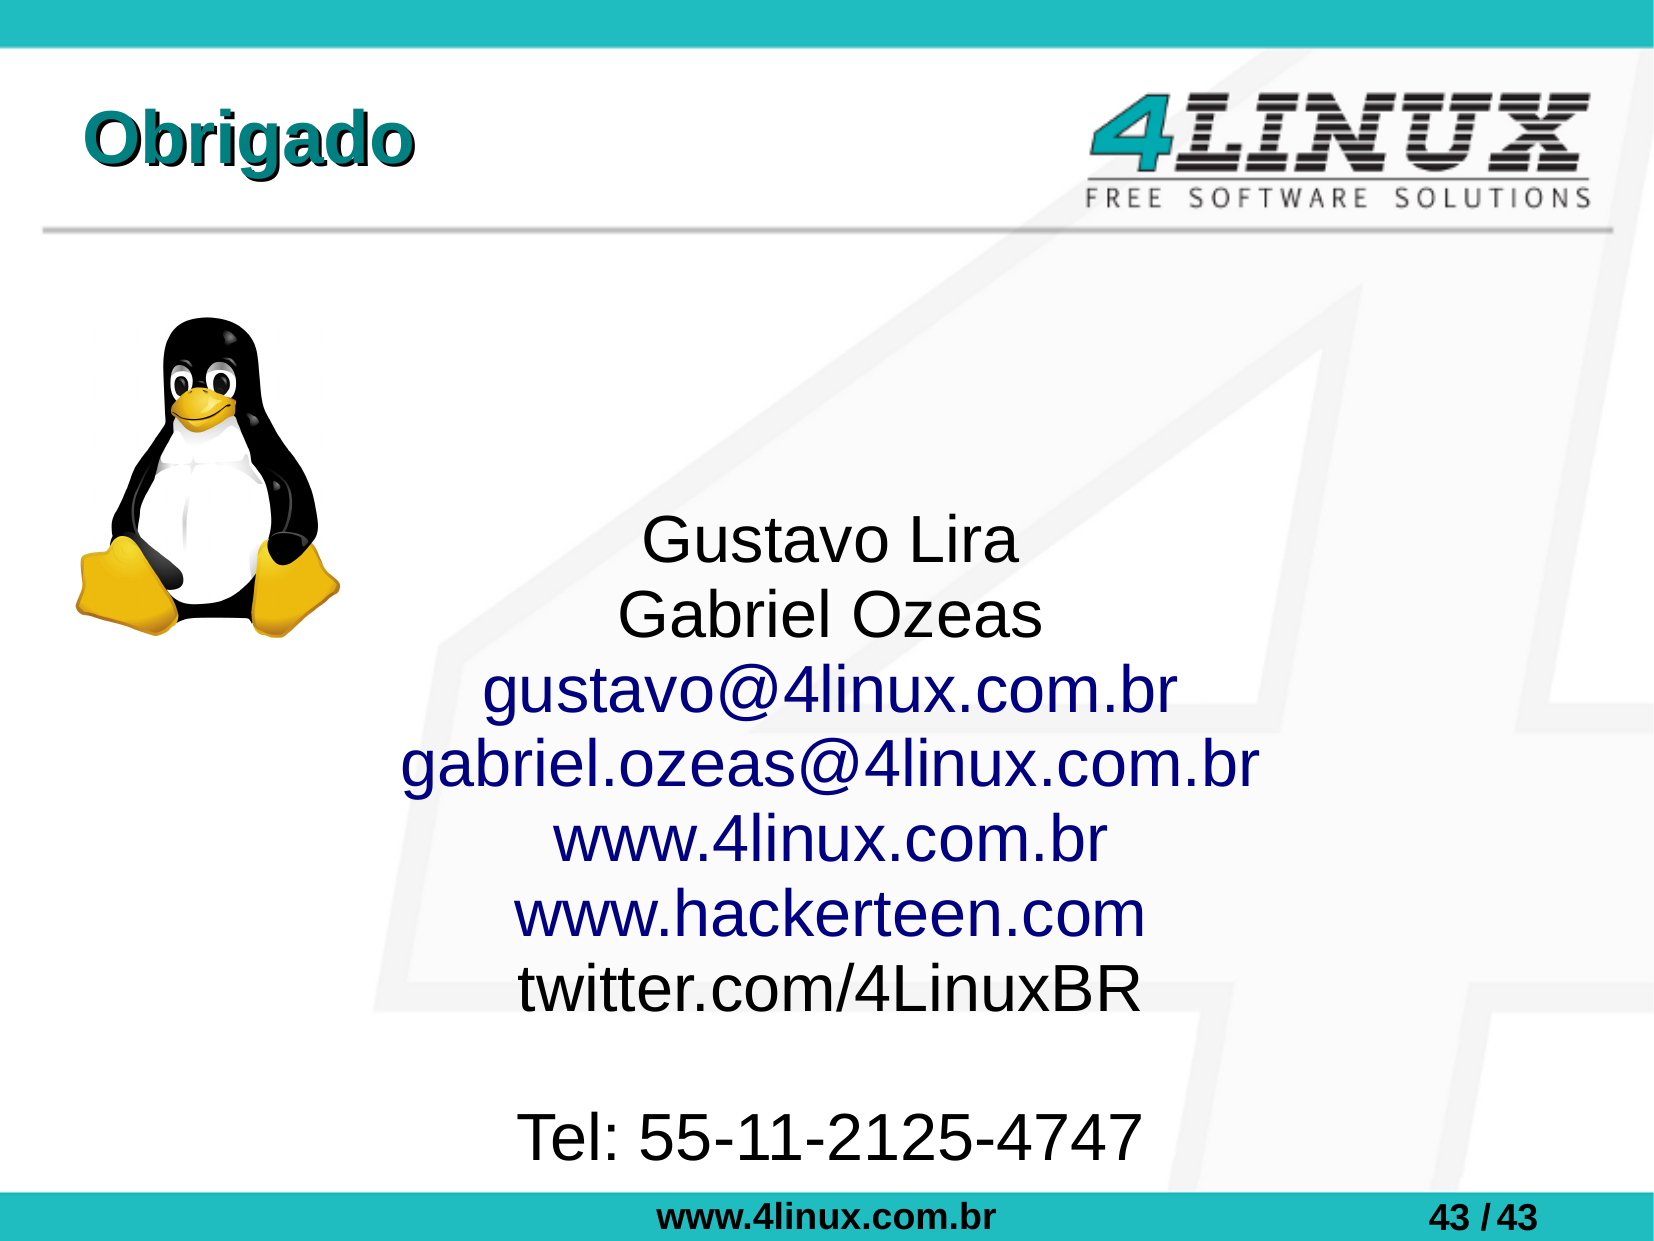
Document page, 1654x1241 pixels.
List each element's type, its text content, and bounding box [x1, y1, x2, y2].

title Obrigado [82, 49, 1051, 226]
picture [0, 0, 1654, 1241]
subtitle Gustavo Lira Gabriel Ozeas gustavo@4linux.com.br gabriel.ozeas@4linux.com.br www.4linux.com.br www.hackerteen.com twitter.com/4LinuxBR Tel: 55-11-2125-4747 [86, 277, 1576, 1175]
